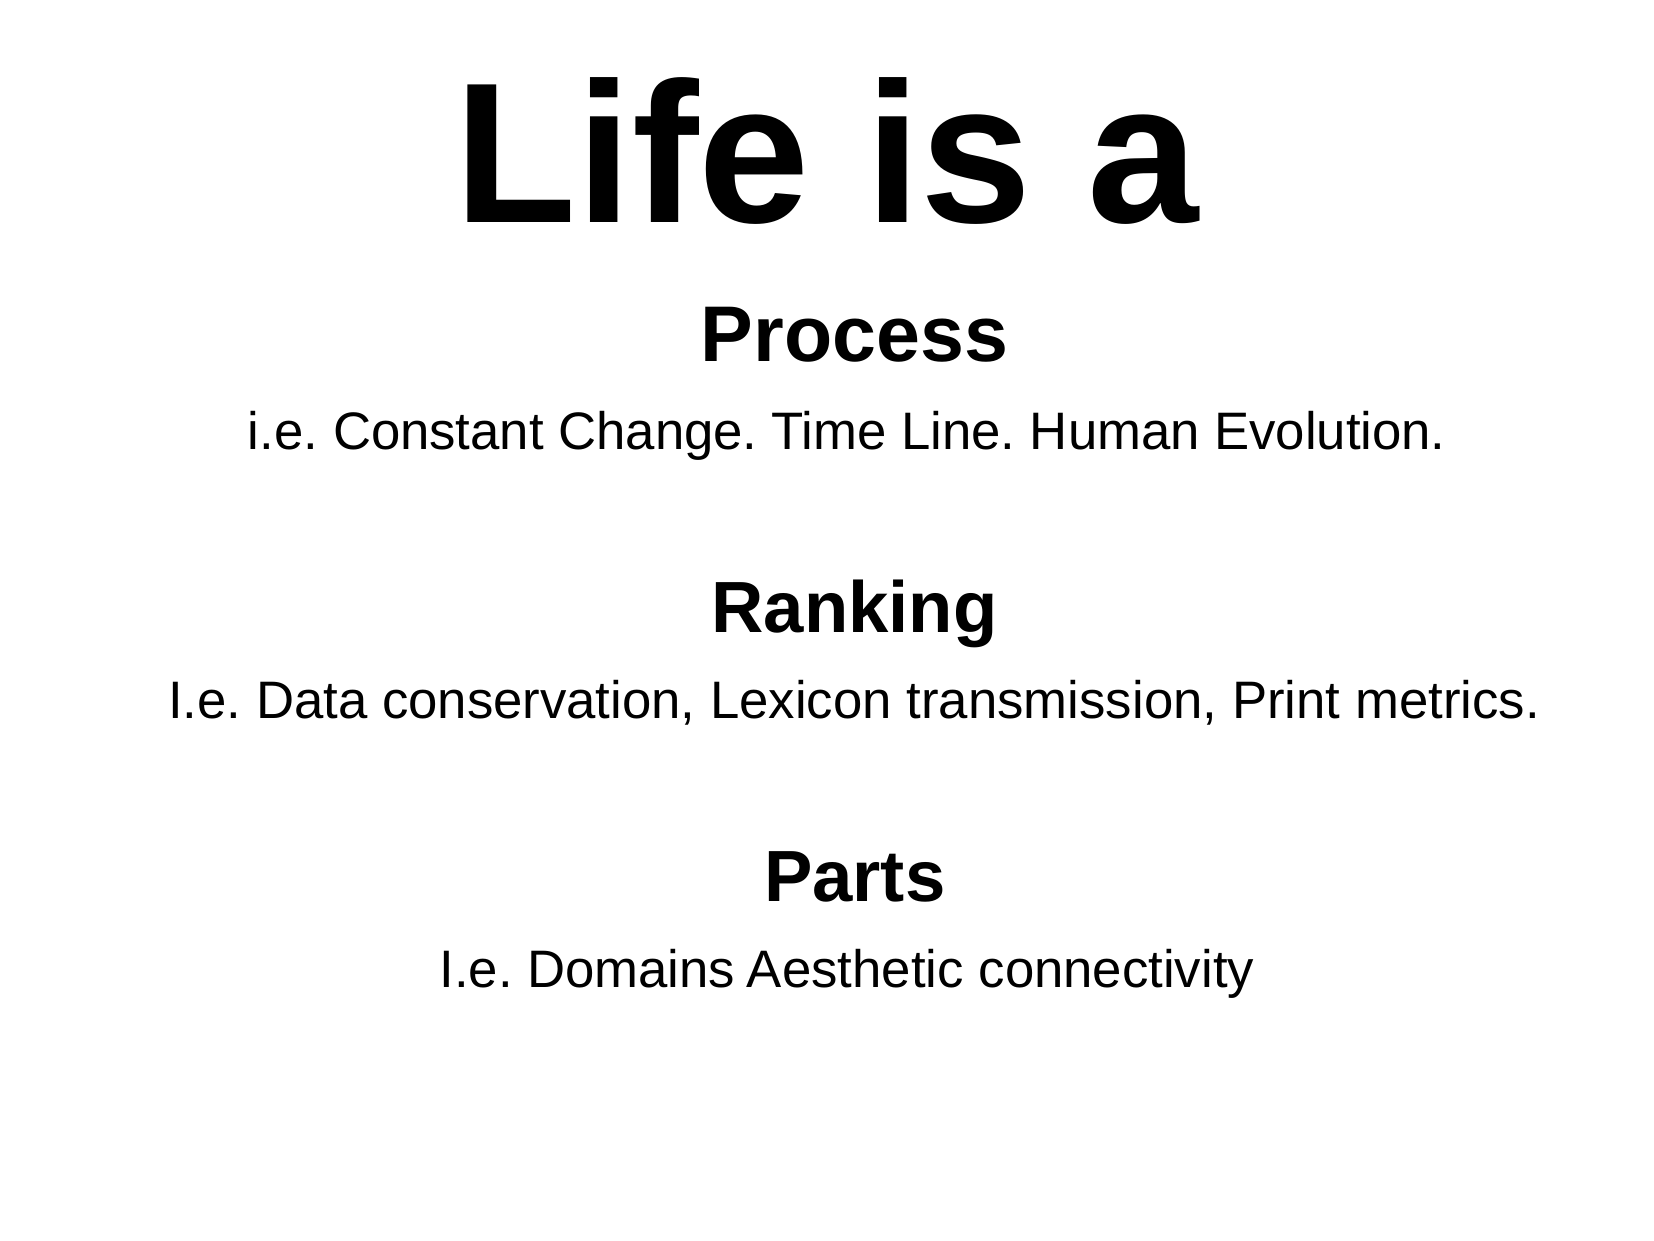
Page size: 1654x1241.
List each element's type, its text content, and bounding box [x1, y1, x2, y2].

list Process i.e. Constant Change. Time Line. Human Evolution. Ranking I.e. Data conservation, Lexicon transmission, Print metrics. Parts I.e. Domains Aesthetic connectivity [82, 290, 1571, 1010]
title Life is a [82, 41, 1571, 265]
